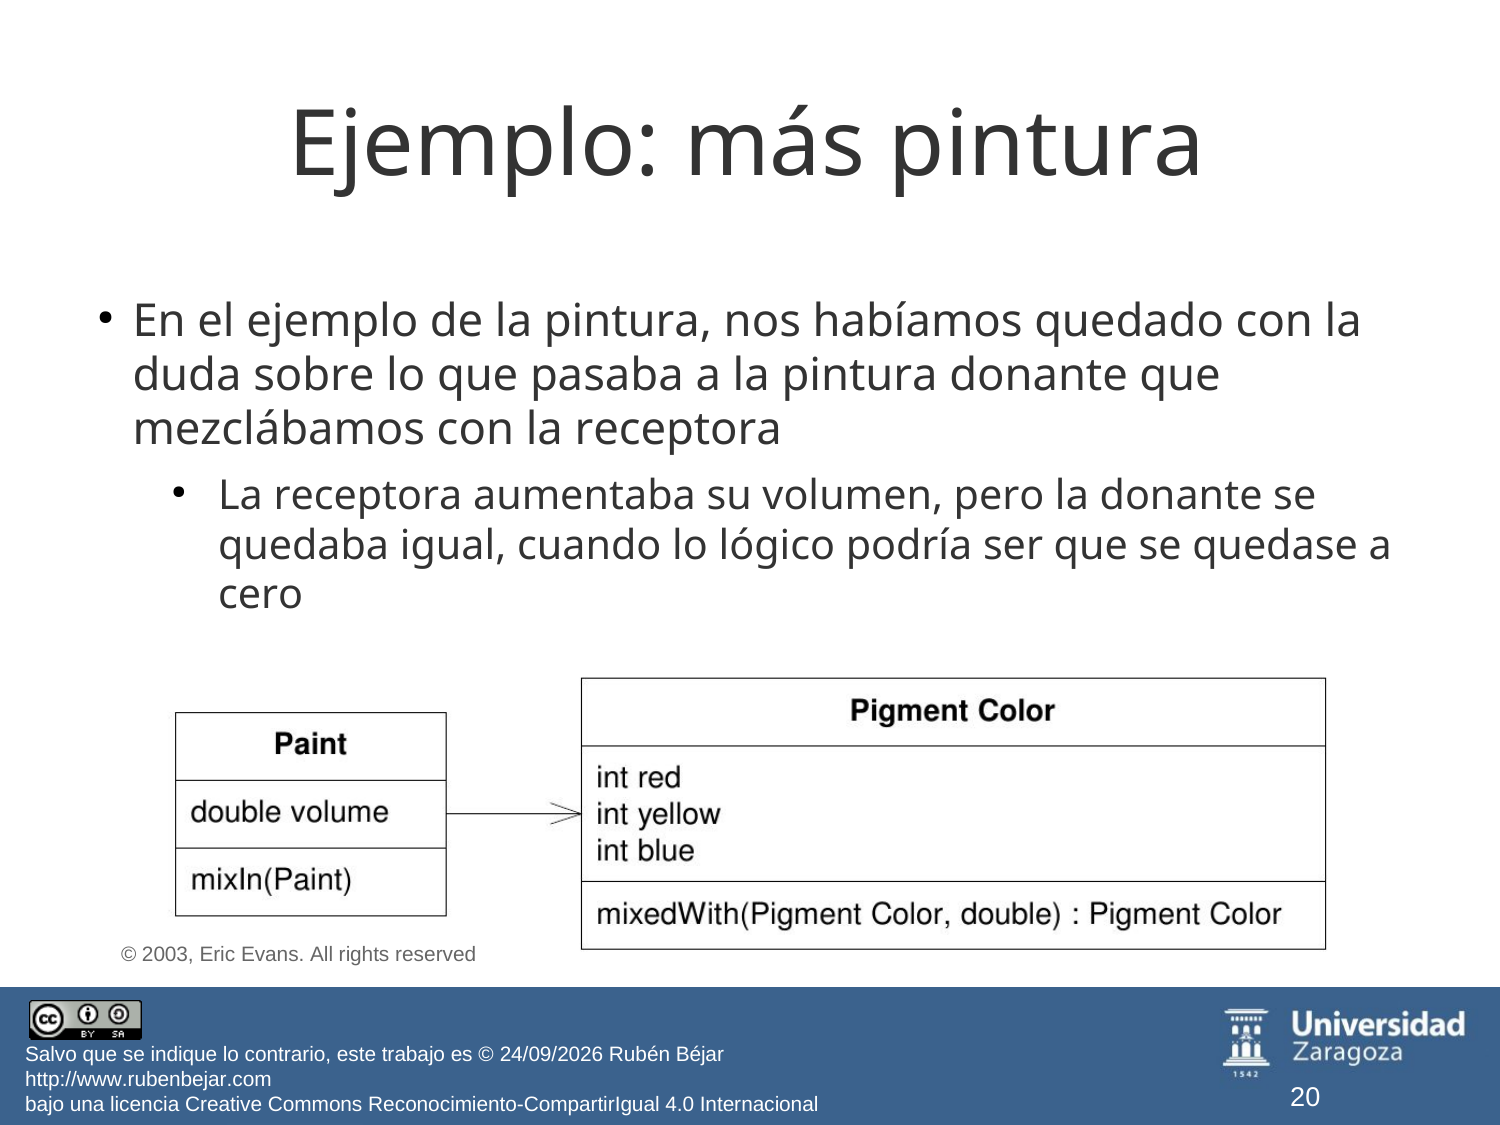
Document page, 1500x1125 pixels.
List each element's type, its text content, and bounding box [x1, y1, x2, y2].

title Ejemplo: más pintura [74, 21, 1420, 257]
list En el ejemplo de la pintura, nos habíamos quedado con la duda sobre lo que pasaba a la pintura donante que mezclábamos con la receptora La receptora aumentaba su volumen, pero la donante se quedaba igual, cuando lo lógico podría ser que se quedase a cero [82, 283, 1418, 626]
picture [159, 625, 1353, 967]
picture [0, 987, 1500, 1125]
text_box © 2003, Eric Evans. All rights reserved [106, 933, 497, 973]
